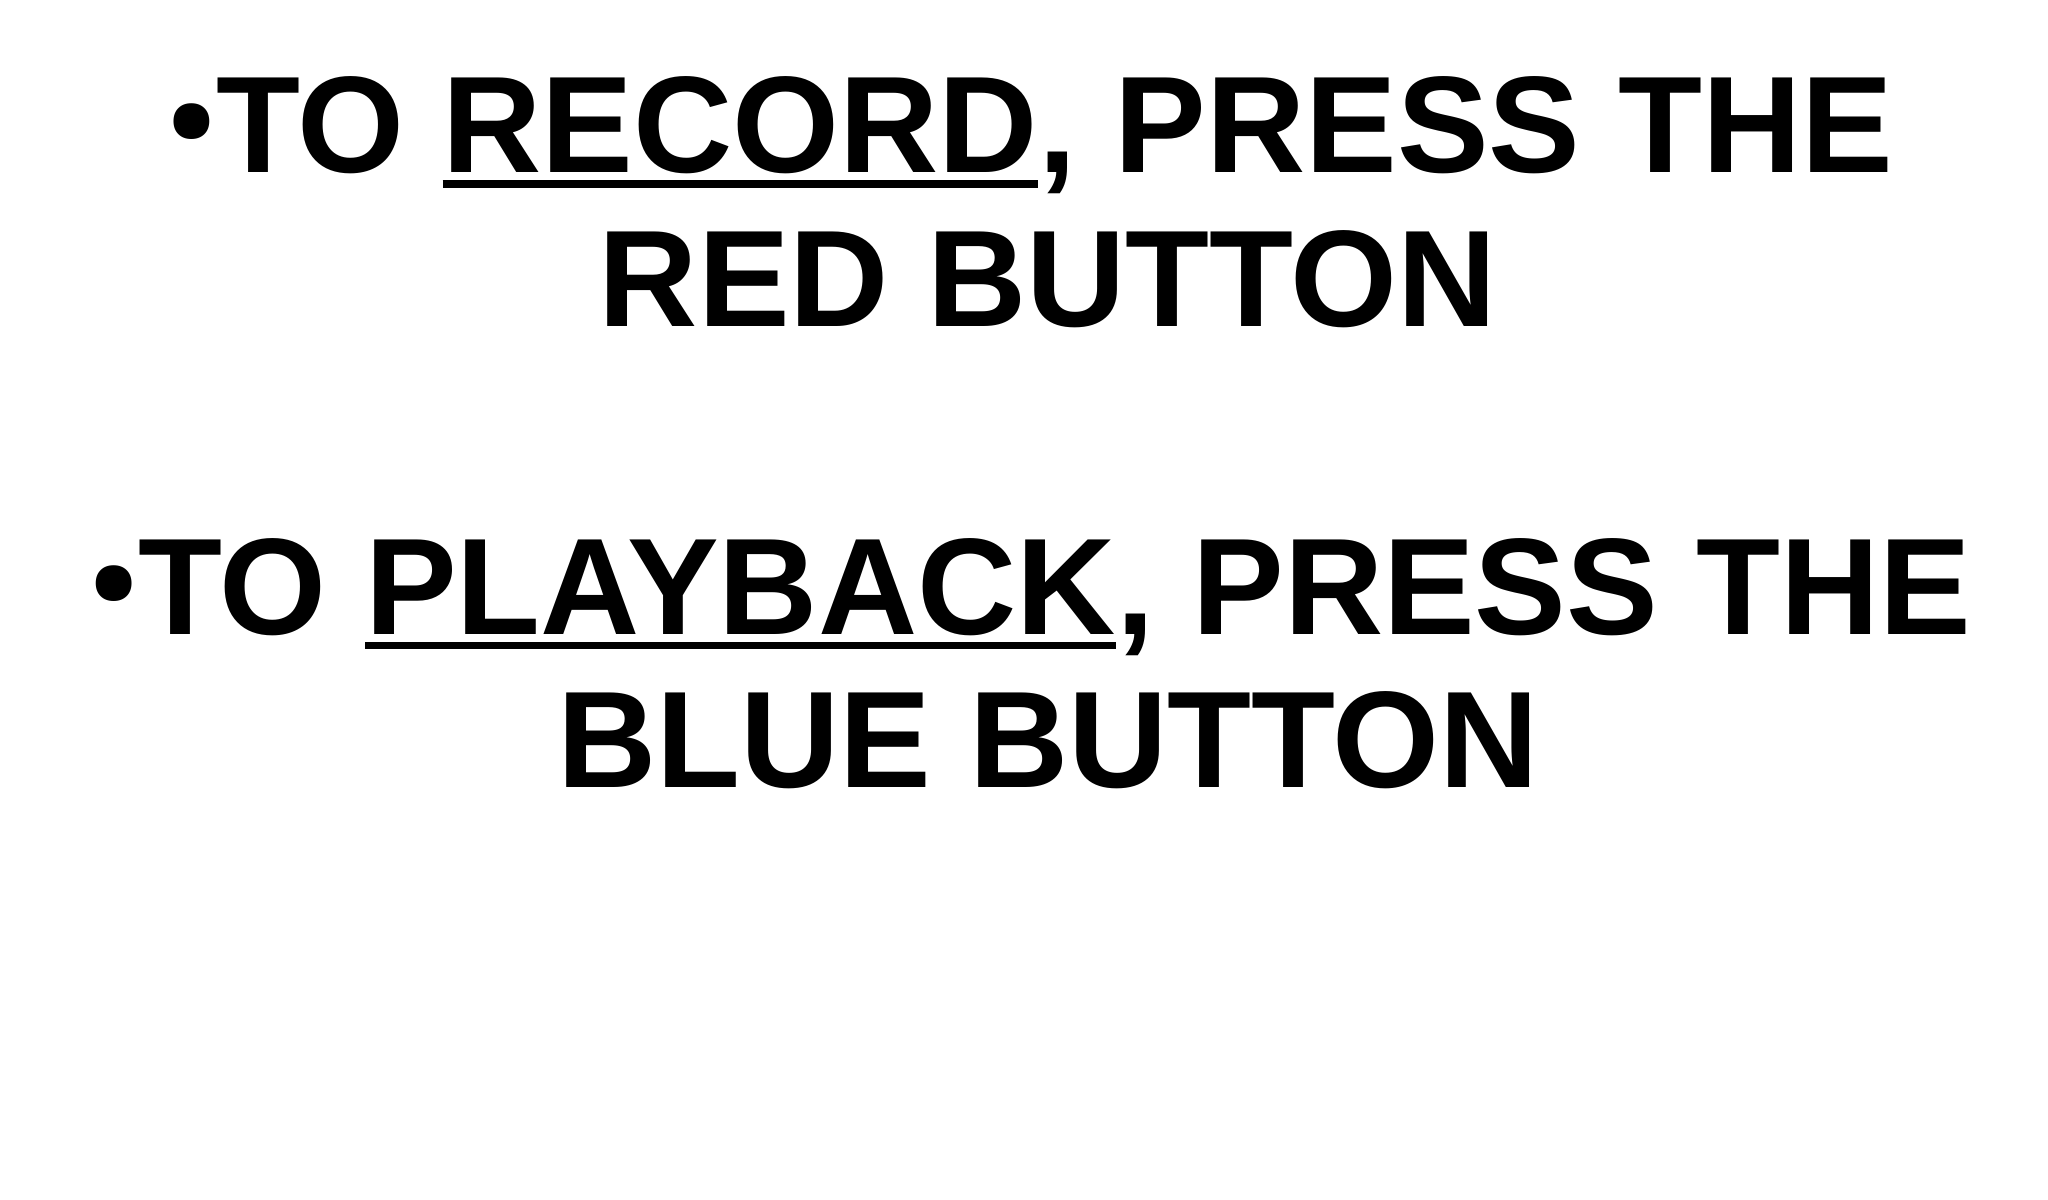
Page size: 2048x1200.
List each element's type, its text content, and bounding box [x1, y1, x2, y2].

text_box TO RECORD, PRESS THE RED BUTTON TO PLAYBACK, PRESS THE BLUE BUTTON [37, 40, 2025, 1097]
